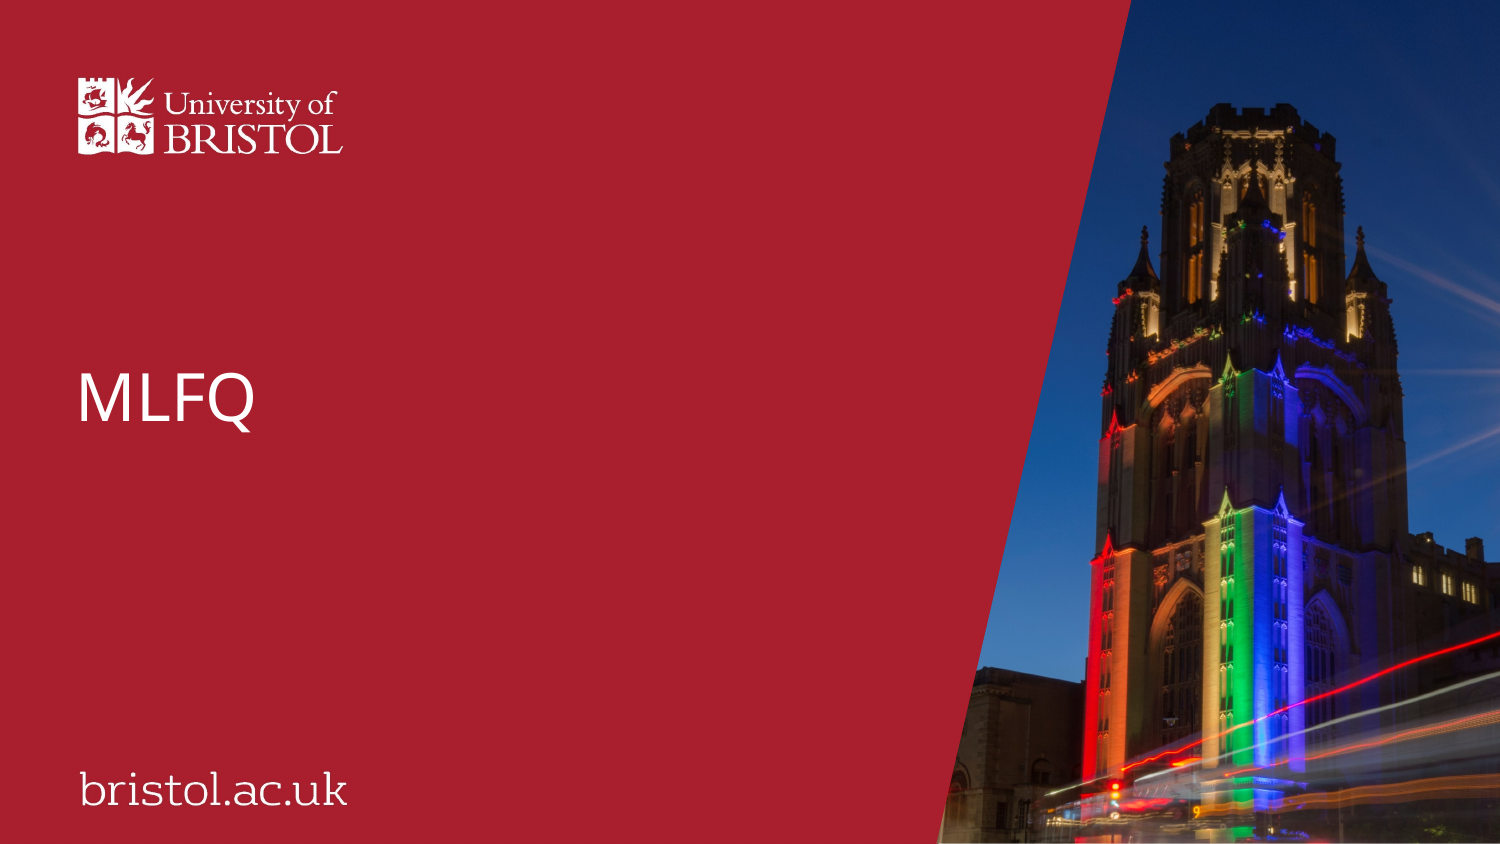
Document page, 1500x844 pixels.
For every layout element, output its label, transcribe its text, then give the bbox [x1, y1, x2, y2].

title MLFQ [60, 262, 924, 443]
